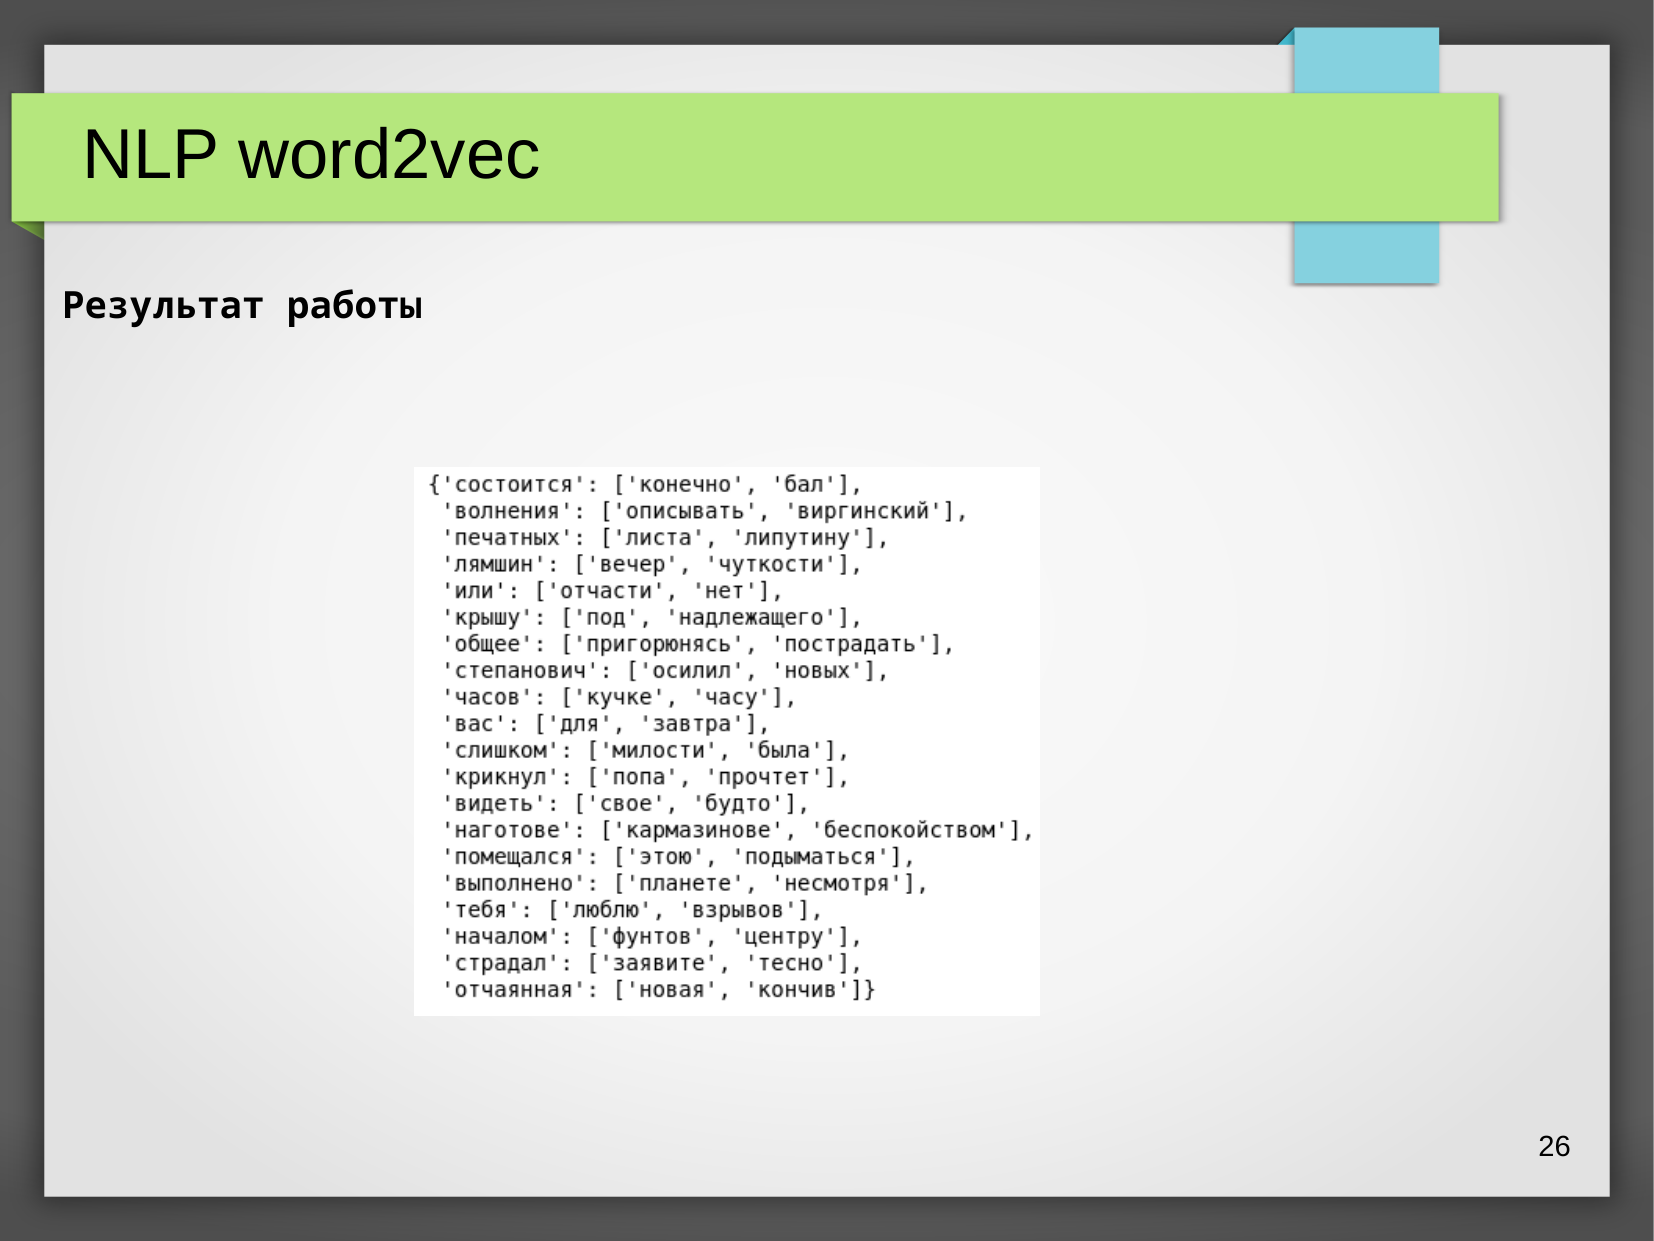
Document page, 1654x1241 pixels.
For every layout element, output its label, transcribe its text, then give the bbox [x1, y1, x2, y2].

title NLP word2vec [82, 113, 1406, 194]
text_box Результат работы [47, 271, 1607, 426]
picture [0, 0, 1654, 1241]
